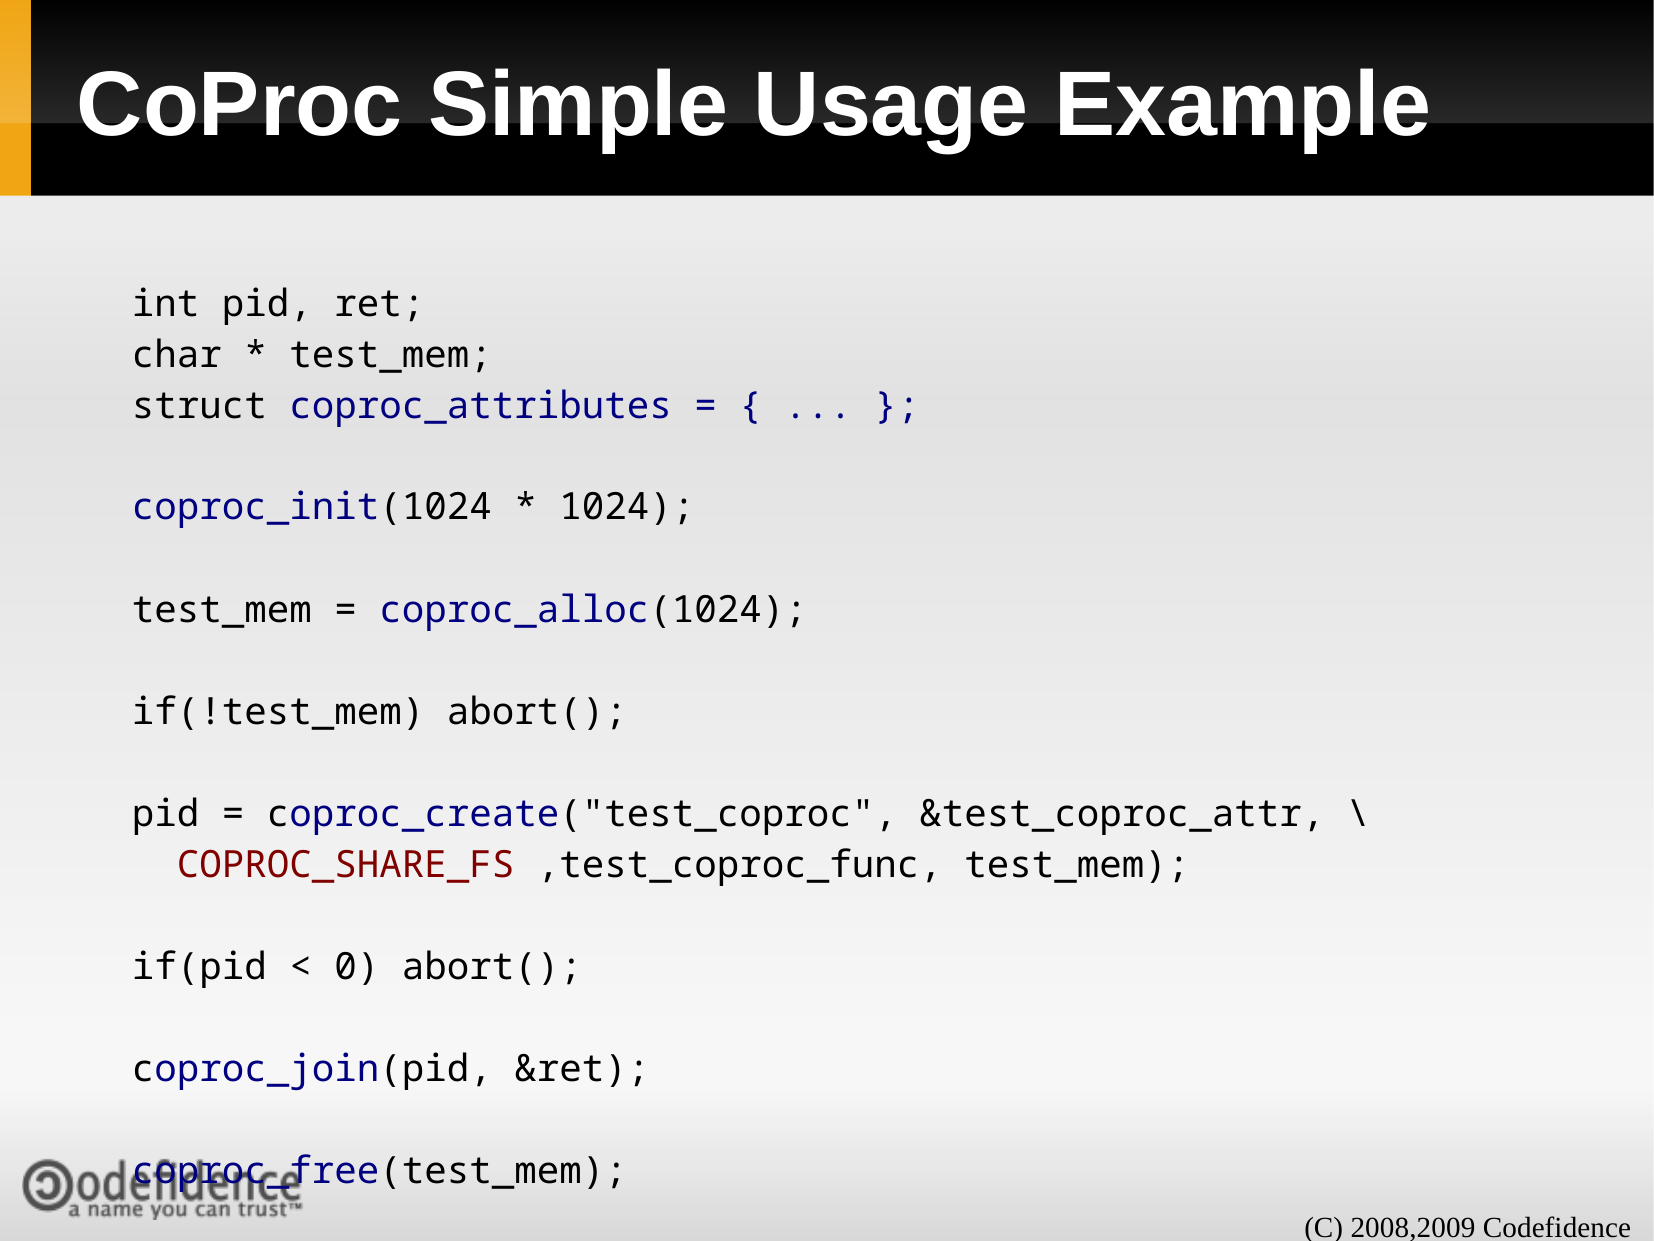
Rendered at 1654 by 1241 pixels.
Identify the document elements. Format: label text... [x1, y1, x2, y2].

title CoProc Simple Usage Example [76, 7, 1565, 200]
picture [0, 0, 1654, 1241]
list int pid, ret; char * test_mem; struct coproc_attributes = { ... }; coproc_init(1024 * 1024); test_mem = coproc_alloc(1024); if(!test_mem) abort(); pid = coproc_create("test_coproc", &test_coproc_attr, \ COPROC_SHARE_FS ,test_coproc_func, test_mem); if(pid < 0) abort(); coproc_join(pid, &ret); coproc_free(test_mem); [86, 225, 1576, 1096]
